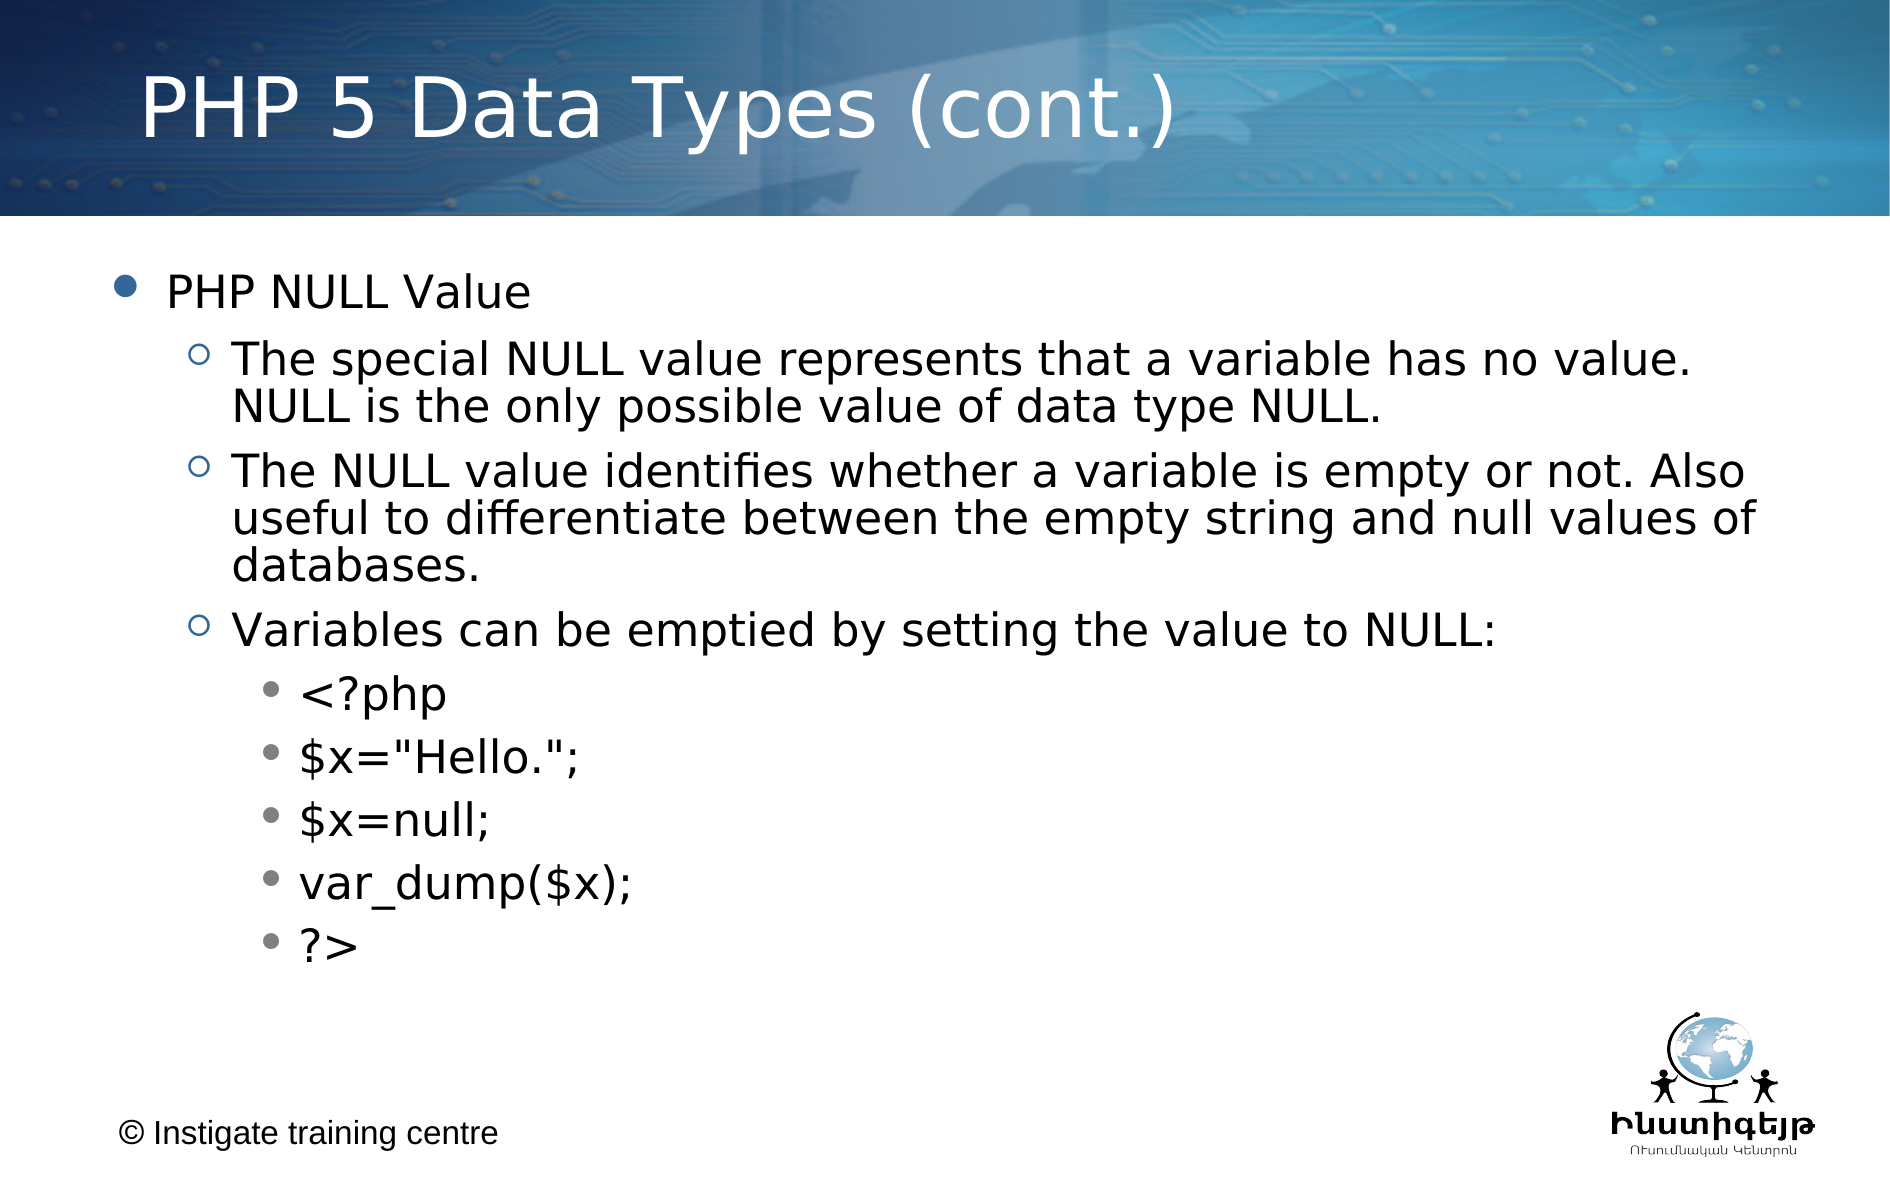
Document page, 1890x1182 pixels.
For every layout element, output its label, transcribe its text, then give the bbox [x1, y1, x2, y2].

picture [1612, 1012, 1815, 1157]
picture [0, 0, 1890, 216]
text_box PHP 5 Data Types (cont.) [138, 82, 1801, 91]
list PHP NULL Value The special NULL value represents that a variable has no value. NULL is the only possible value of data type NULL. The NULL value identifies whether a variable is empty or not. Also useful to differentiate between the empty string and null values of databases. Variables can be emptied by setting the value to NULL: <?php $x="Hello."; $x=null; var_dump($x); ?> [110, 270, 1801, 297]
